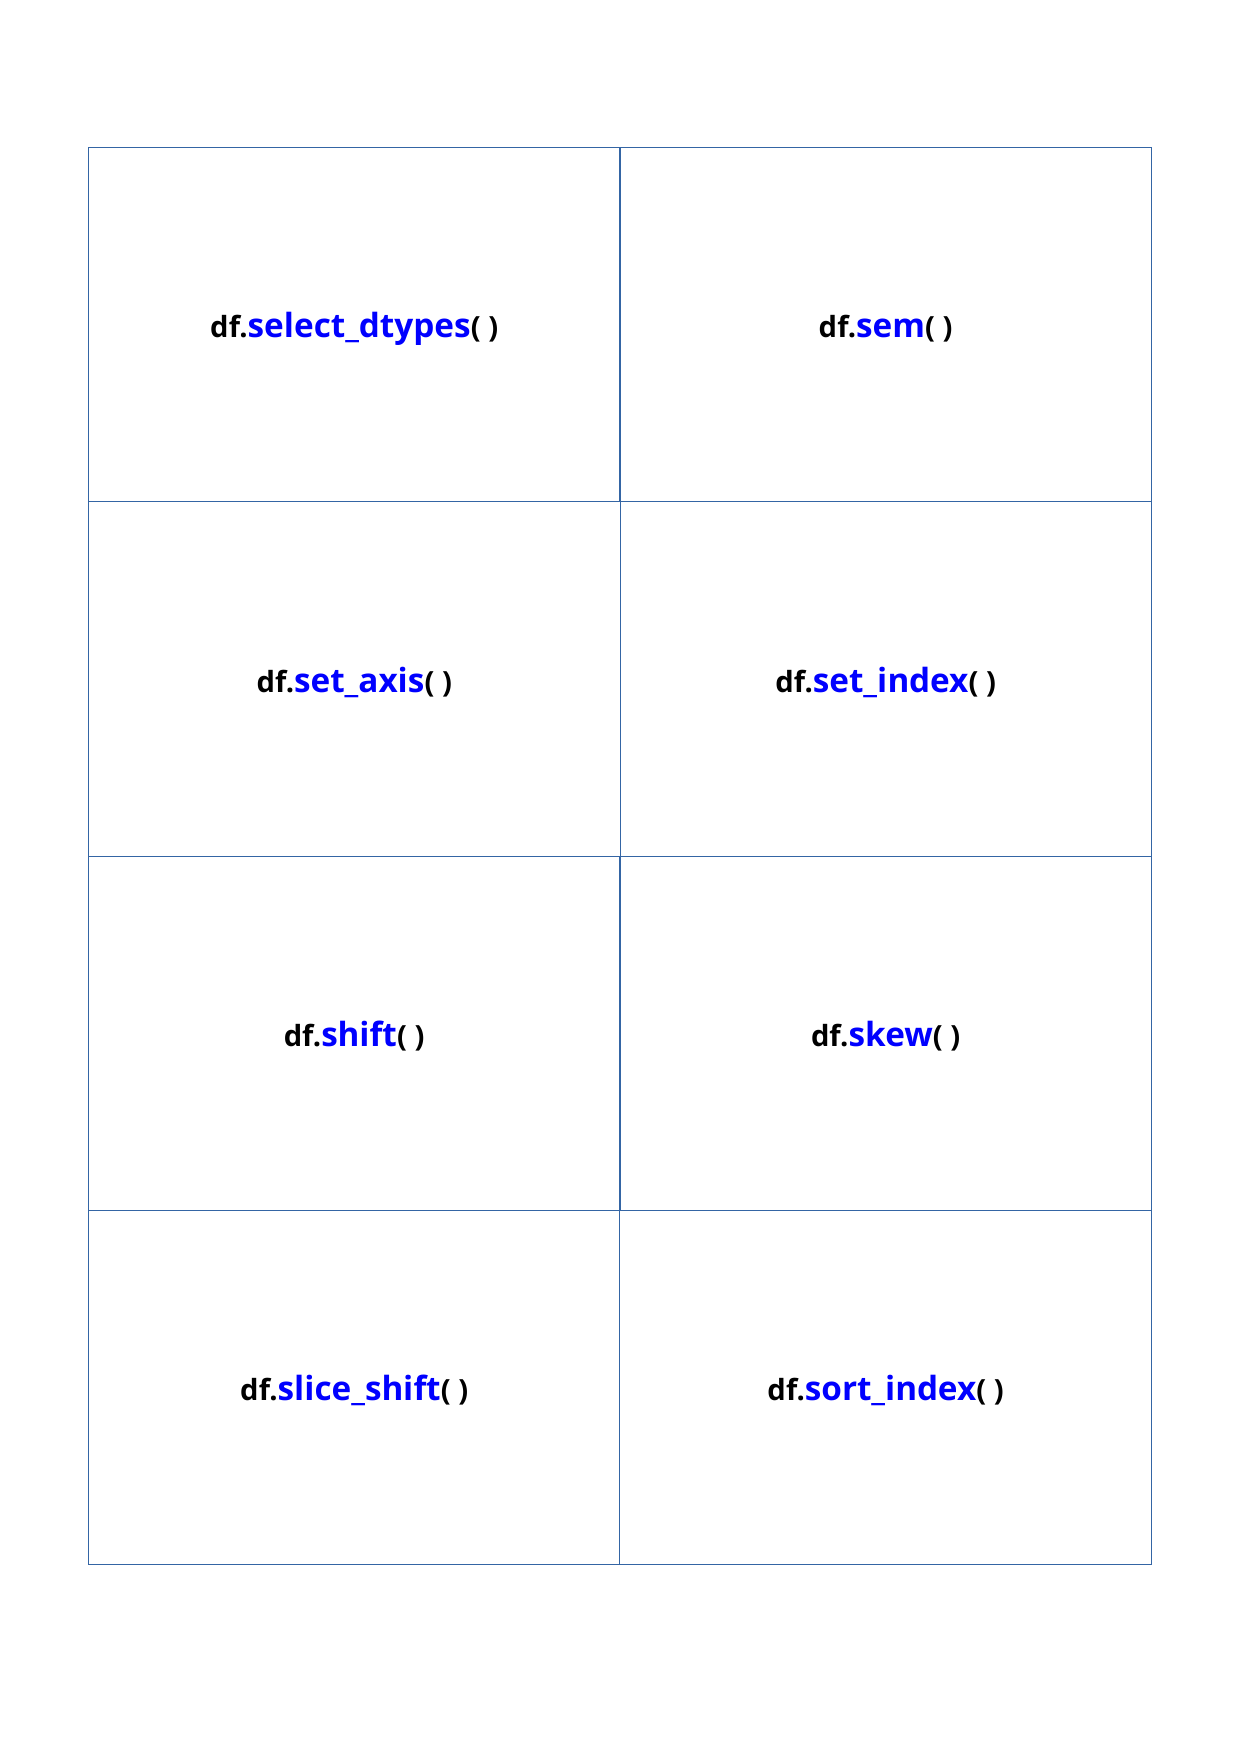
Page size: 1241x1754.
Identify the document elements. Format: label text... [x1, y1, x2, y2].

text_box df.skew( ) [620, 856, 1152, 1210]
text_box df.sem( ) [620, 147, 1152, 501]
text_box df.set_index( ) [620, 501, 1152, 856]
text_box df.select_dtypes( ) [88, 147, 620, 501]
text_box df.slice_shift( ) [88, 1210, 619, 1565]
text_box df.sort_index( ) [619, 1210, 1152, 1565]
text_box df.shift( ) [88, 856, 620, 1210]
text_box df.set_axis( ) [88, 501, 620, 856]
